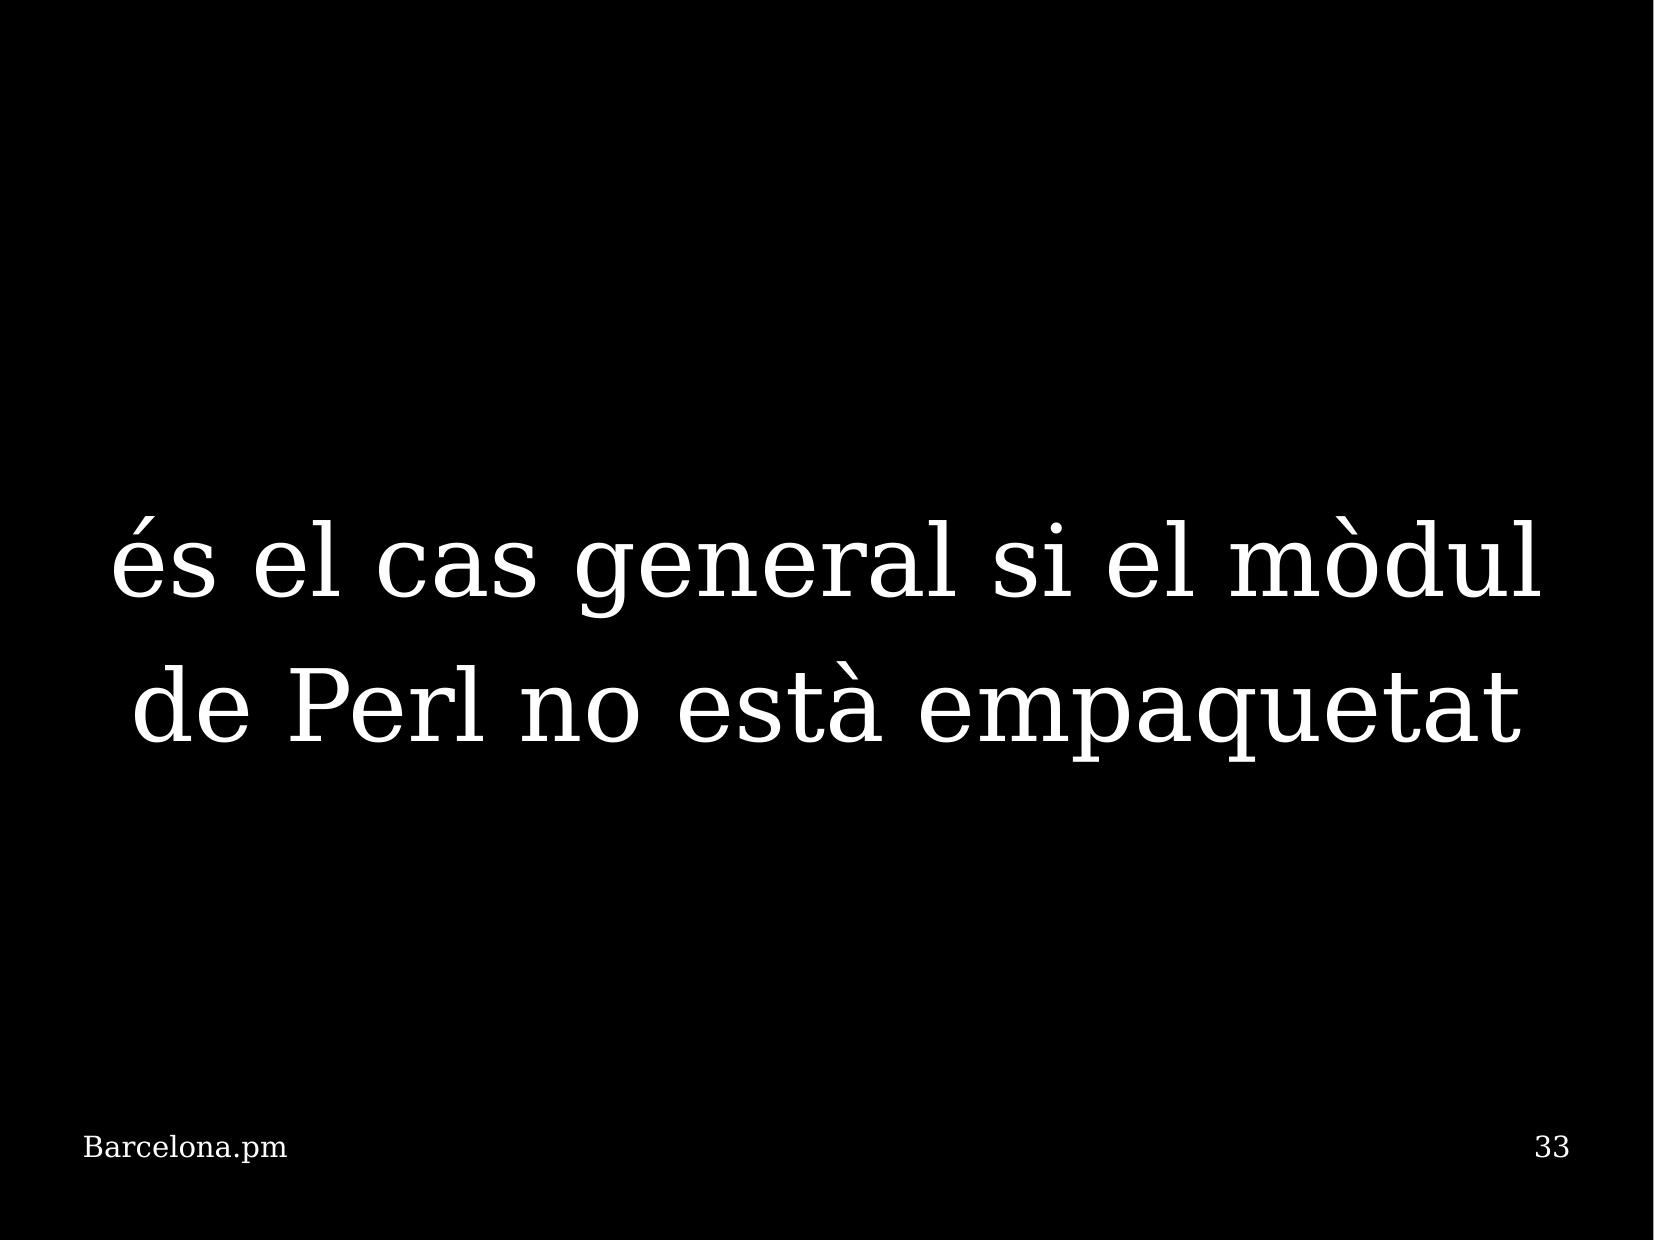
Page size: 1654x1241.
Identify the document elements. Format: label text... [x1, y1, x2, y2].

title és el cas general si el mòdul de Perl no està empaquetat [82, 116, 1571, 1124]
